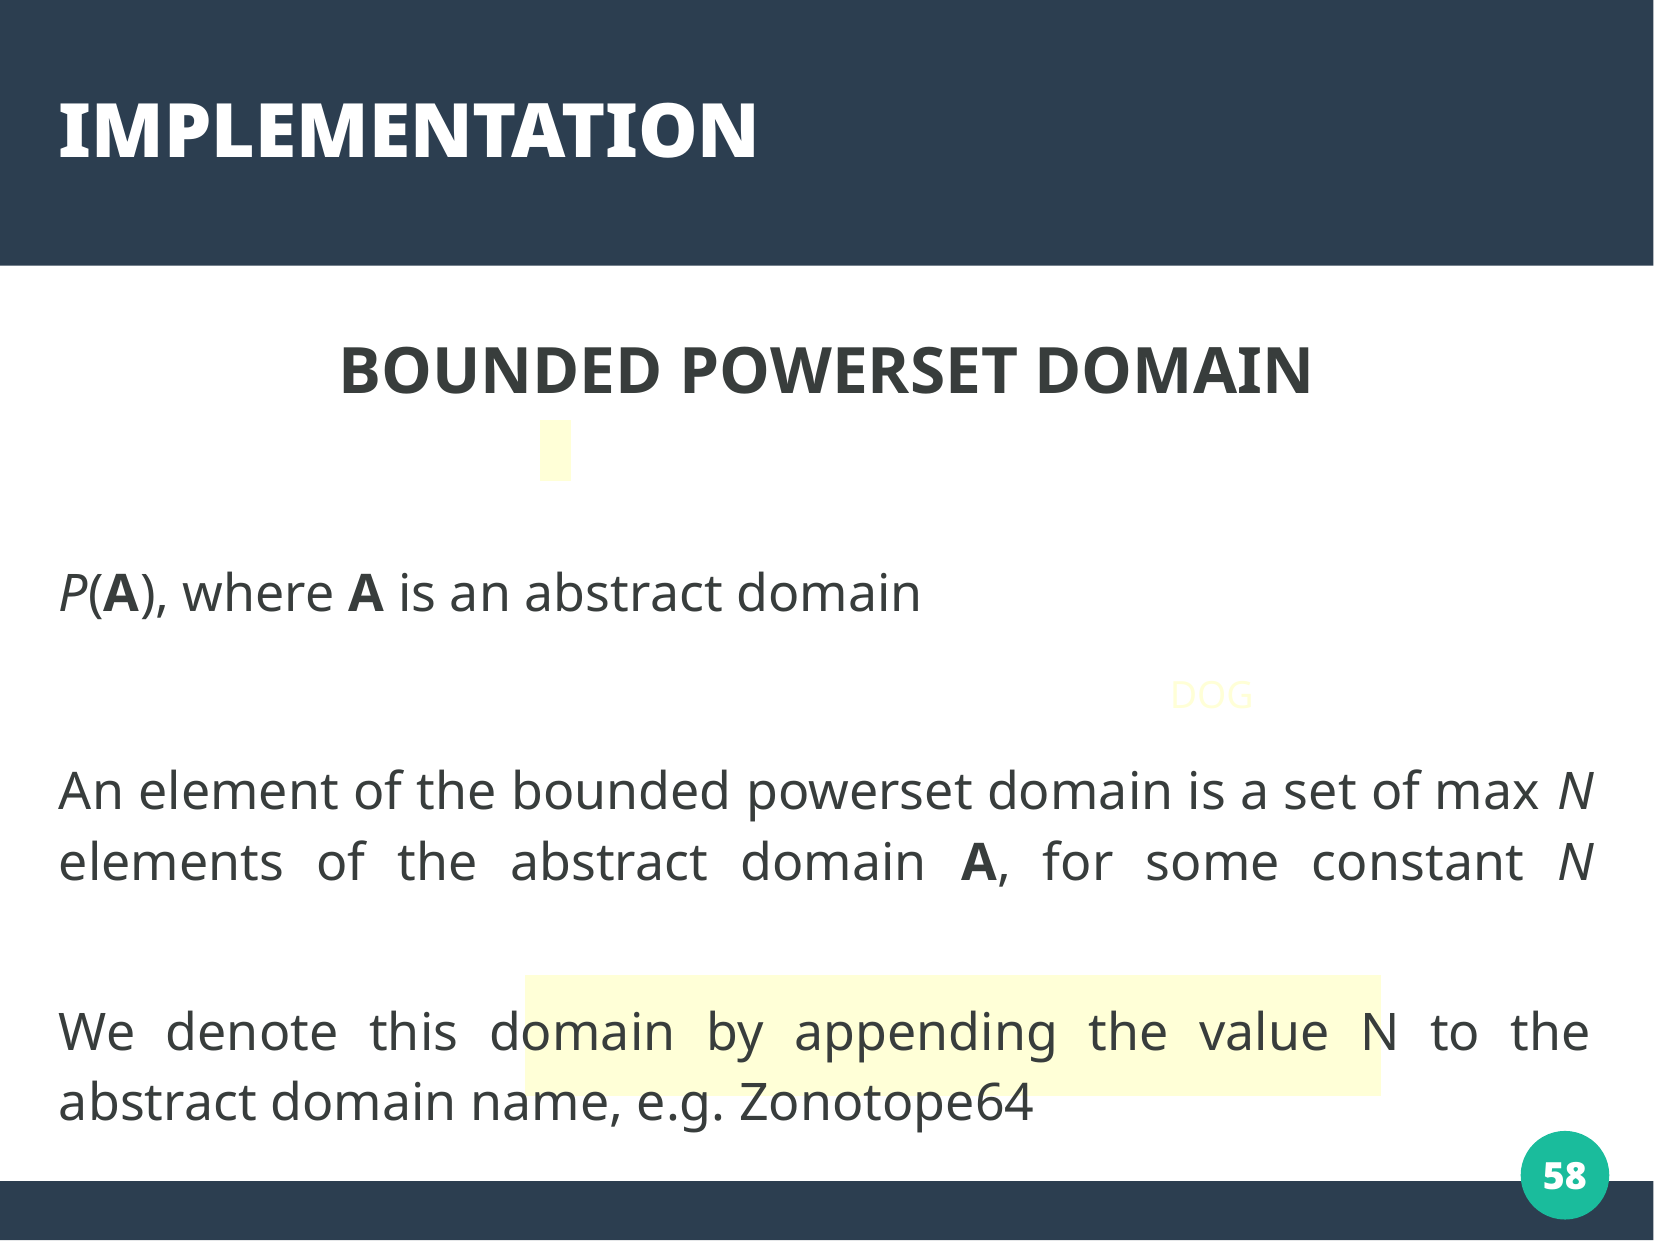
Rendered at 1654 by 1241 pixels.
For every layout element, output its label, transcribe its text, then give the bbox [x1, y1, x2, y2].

title IMPLEMENTATION [59, 49, 1595, 207]
list BOUNDED POWERSET DOMAIN P(A), where A is an abstract domain An element of the bounded powerset domain is a set of max N elements of the abstract domain A, for some constant N We denote this domain by appending the value N to the abstract domain name, e.g. Zonotope64 [59, 324, 1595, 1152]
